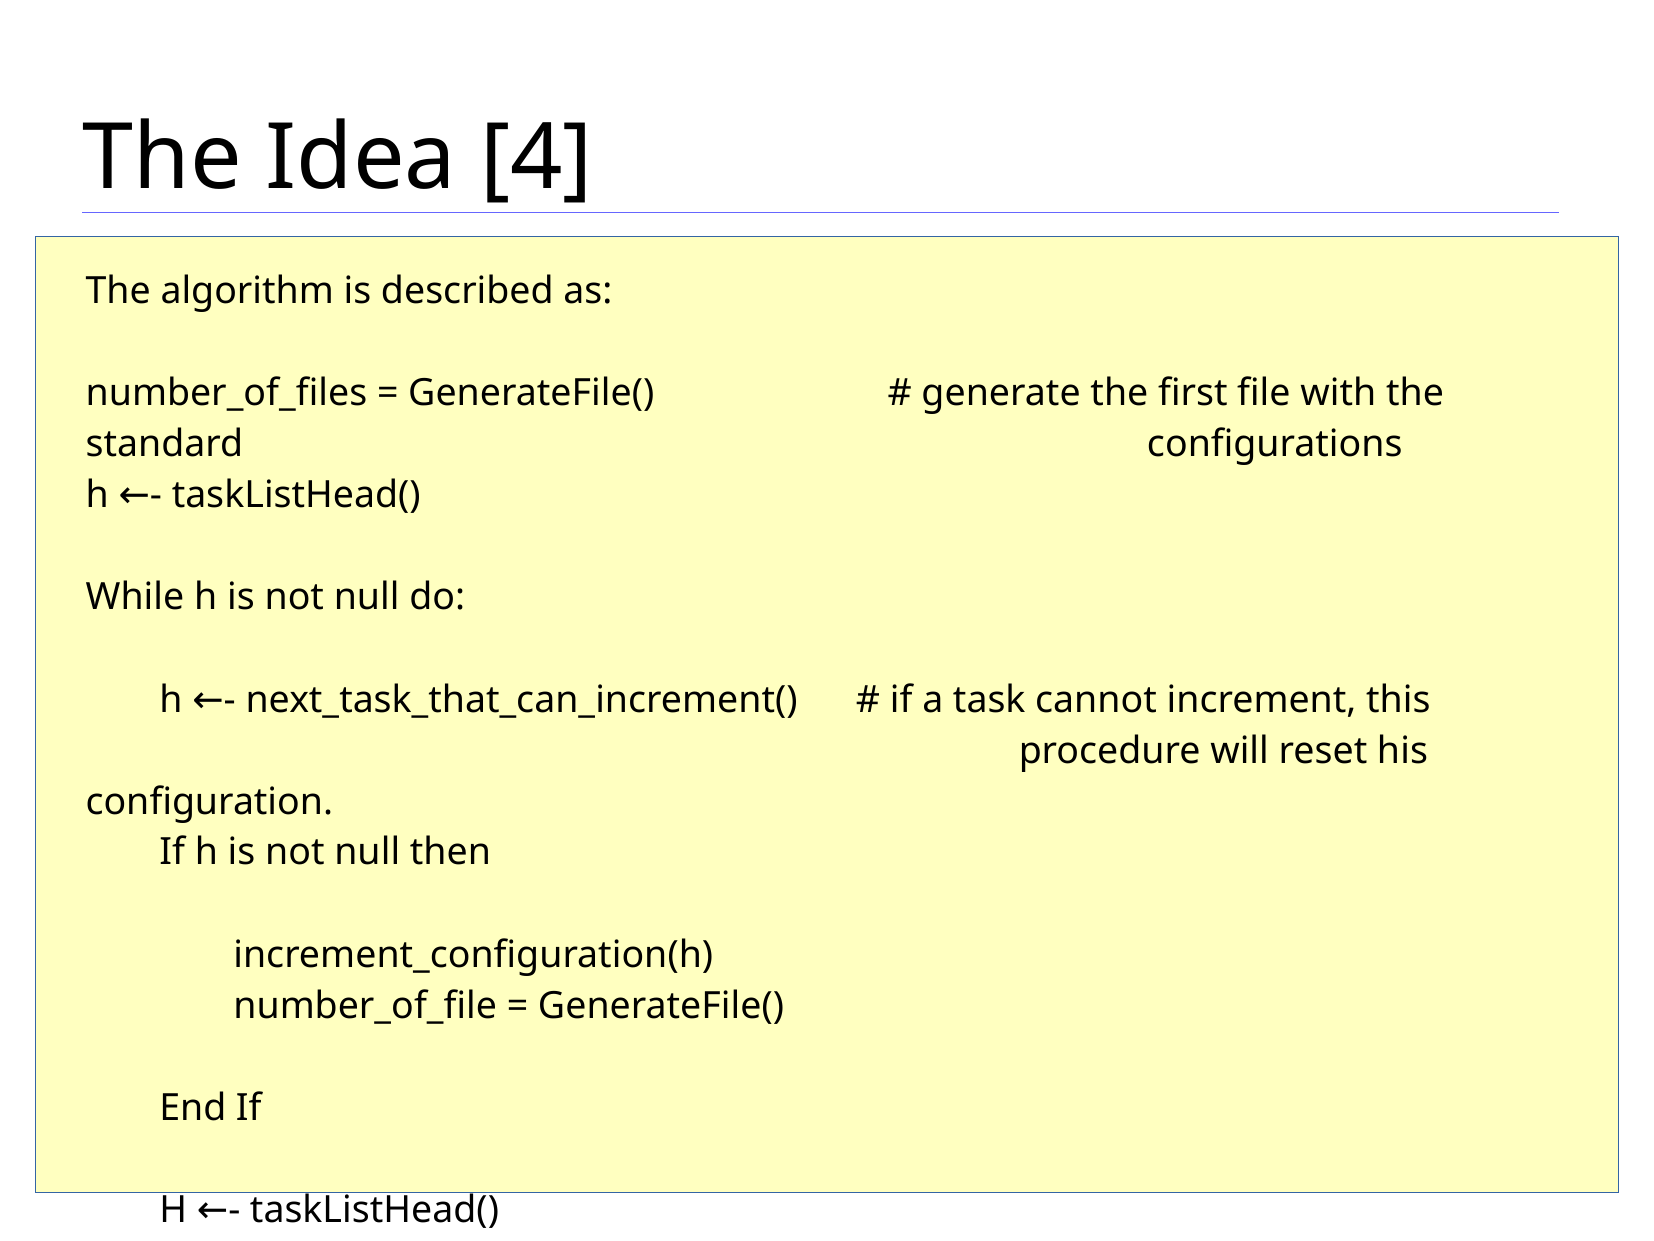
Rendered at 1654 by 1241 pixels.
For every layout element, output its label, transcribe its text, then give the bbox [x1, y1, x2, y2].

text_box [35, 236, 1619, 1193]
title The Idea [4] [82, 49, 1571, 236]
text_box The algorithm is described as: number_of_files = GenerateFile() # generate the first file with the standard configurations h ←- taskListHead() While h is not null do: h ←- next_task_that_can_increment() # if a task cannot increment, this procedure will reset his configuration. If h is not null then increment_configuration(h) number_of_file = GenerateFile() End If H ←- taskListHead() End While [70, 256, 1583, 1241]
